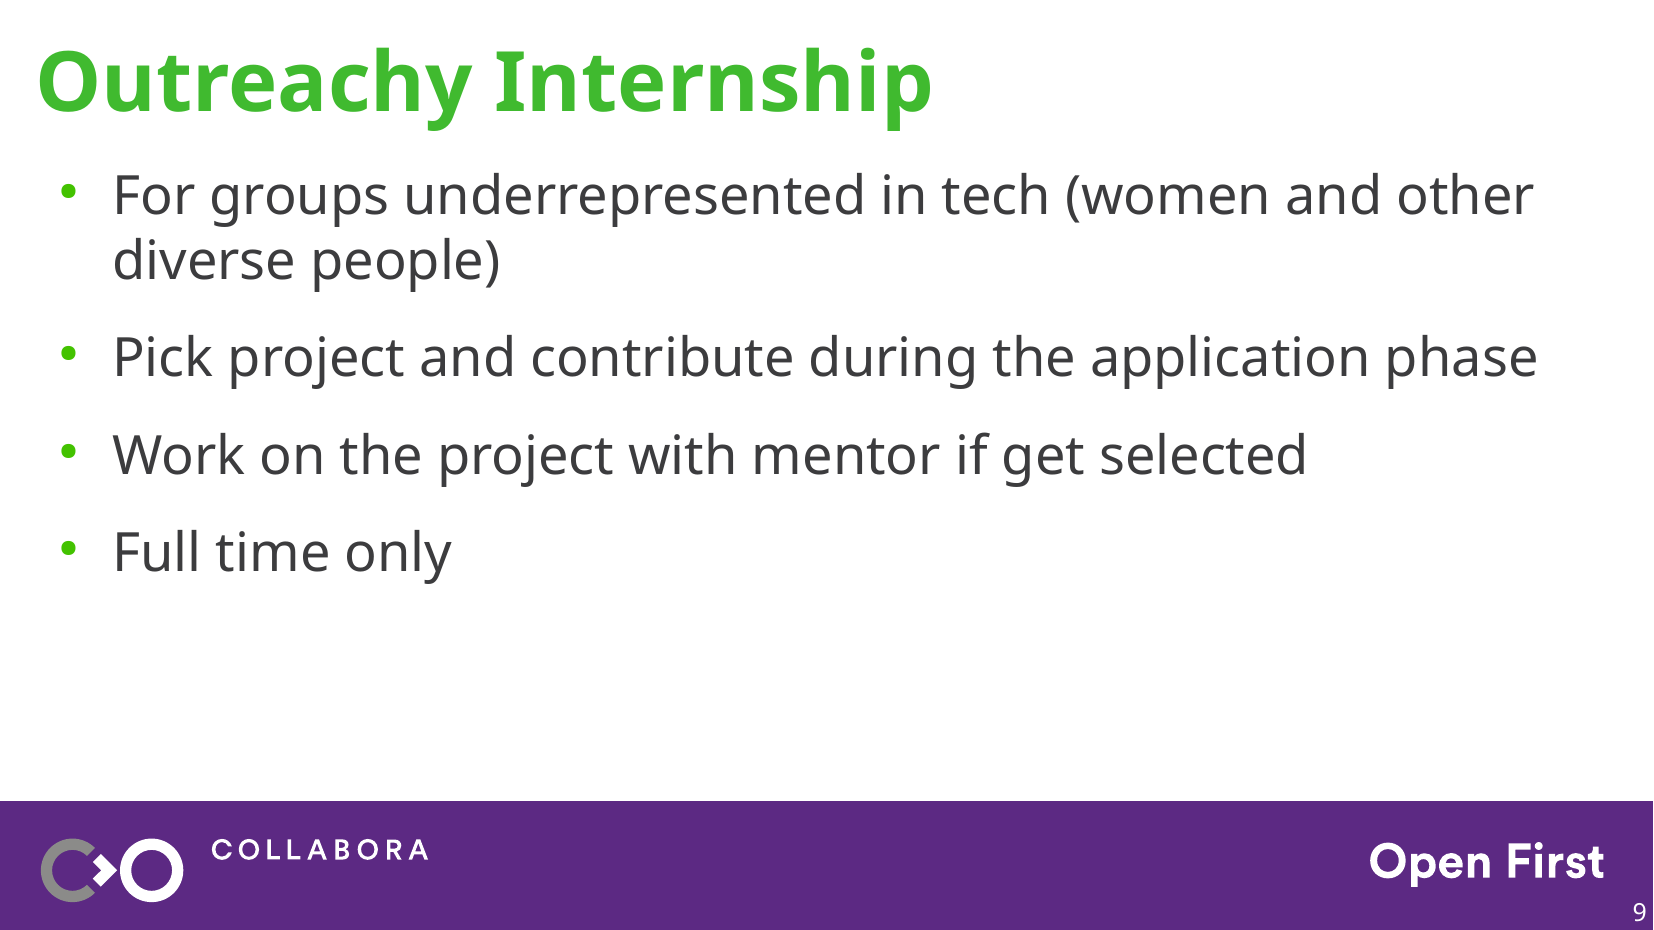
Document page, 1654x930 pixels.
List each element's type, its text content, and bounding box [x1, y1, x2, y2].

title Outreachy Internship [35, 28, 1608, 192]
list For groups underrepresented in tech (women and other diverse people) Pick project and contribute during the application phase Work on the project with mentor if get selected Full time only [41, 160, 1613, 804]
